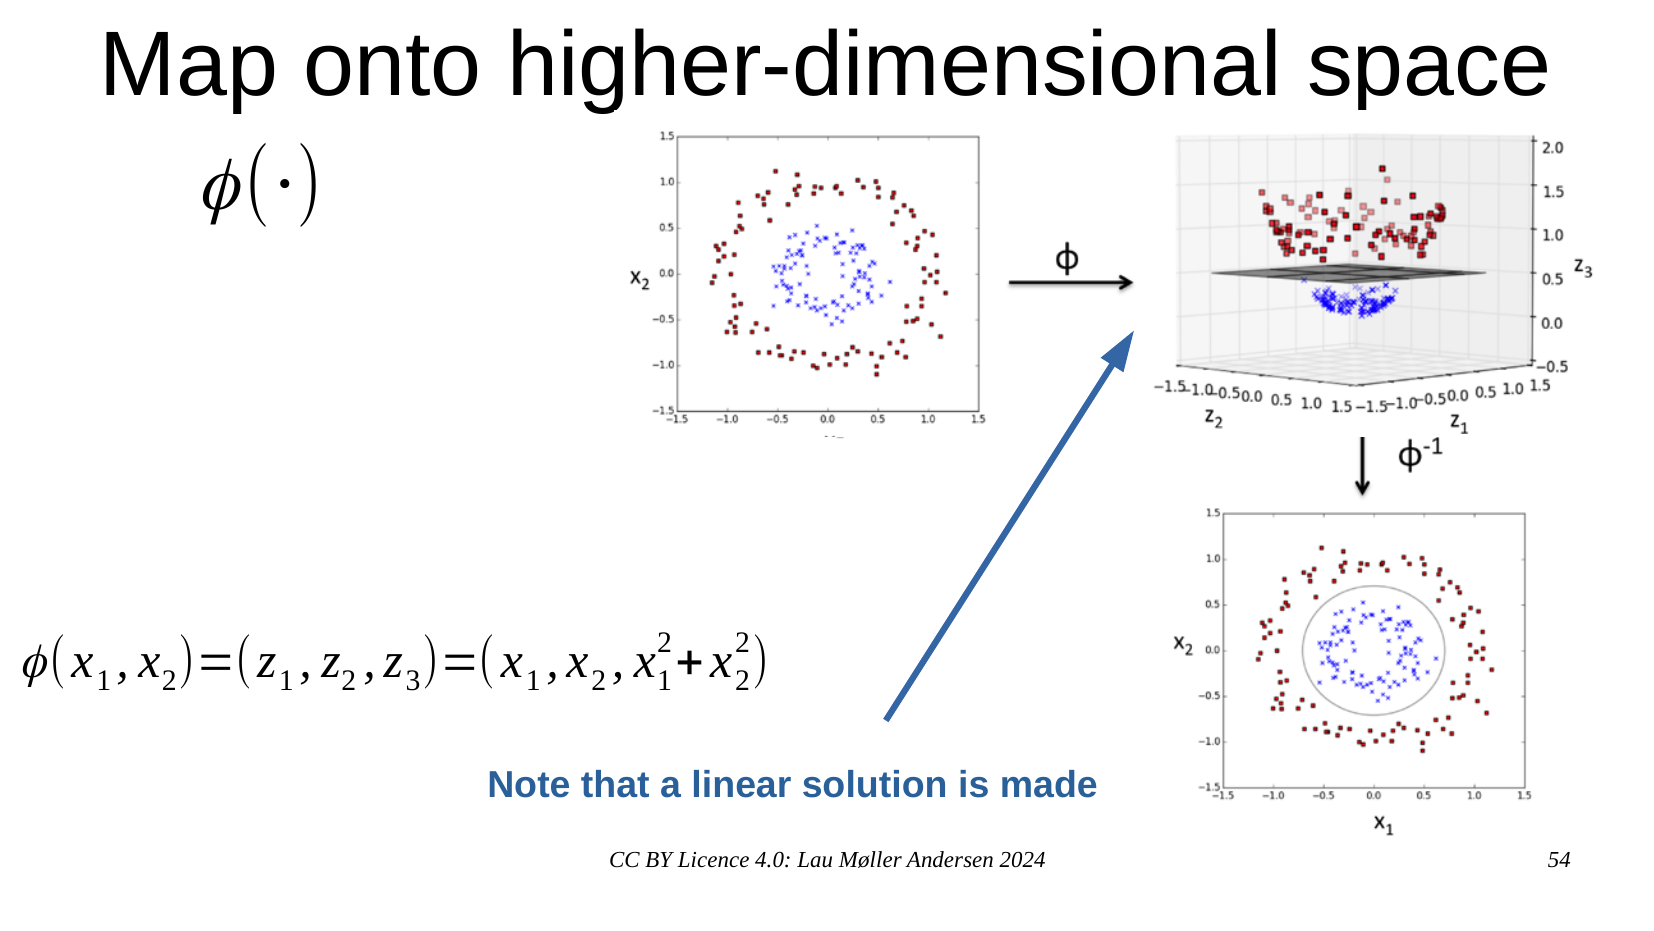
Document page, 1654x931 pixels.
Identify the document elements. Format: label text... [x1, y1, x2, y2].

chart [189, 138, 329, 232]
chart [11, 625, 776, 696]
text_box Note that a linear solution is made [472, 755, 1134, 815]
picture [614, 93, 1605, 845]
title Map onto higher-dimensional space [82, 12, 1571, 218]
